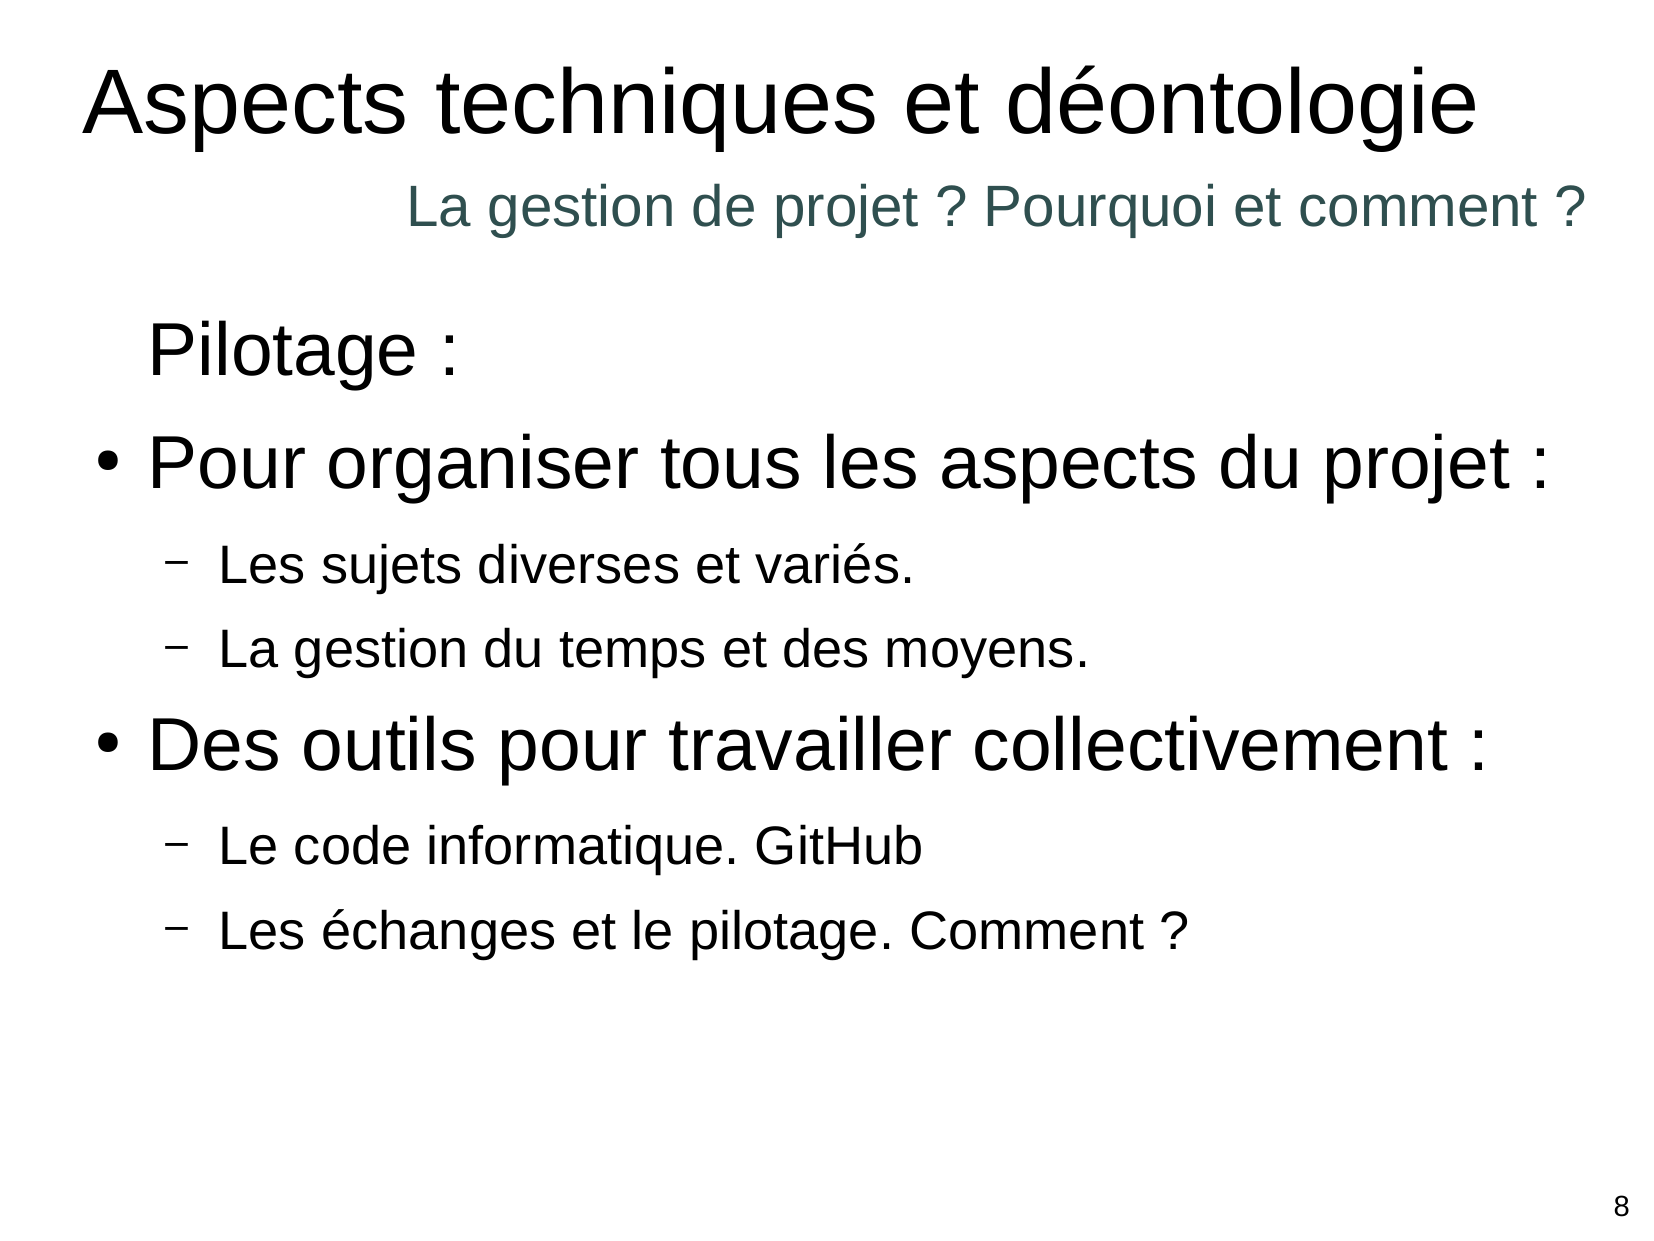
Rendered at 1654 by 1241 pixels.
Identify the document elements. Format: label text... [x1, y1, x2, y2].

title Aspects techniques et déontologie [82, 49, 1571, 154]
title La gestion de projet ? Pourquoi et comment ? [100, 159, 1589, 254]
list Pilotage : Pour organiser tous les aspects du projet : Les sujets diverses et variés. La gestion du temps et des moyens. Des outils pour travailler collectivement : Le code informatique. GitHub Les échanges et le pilotage. Comment ? [76, 307, 1565, 1140]
